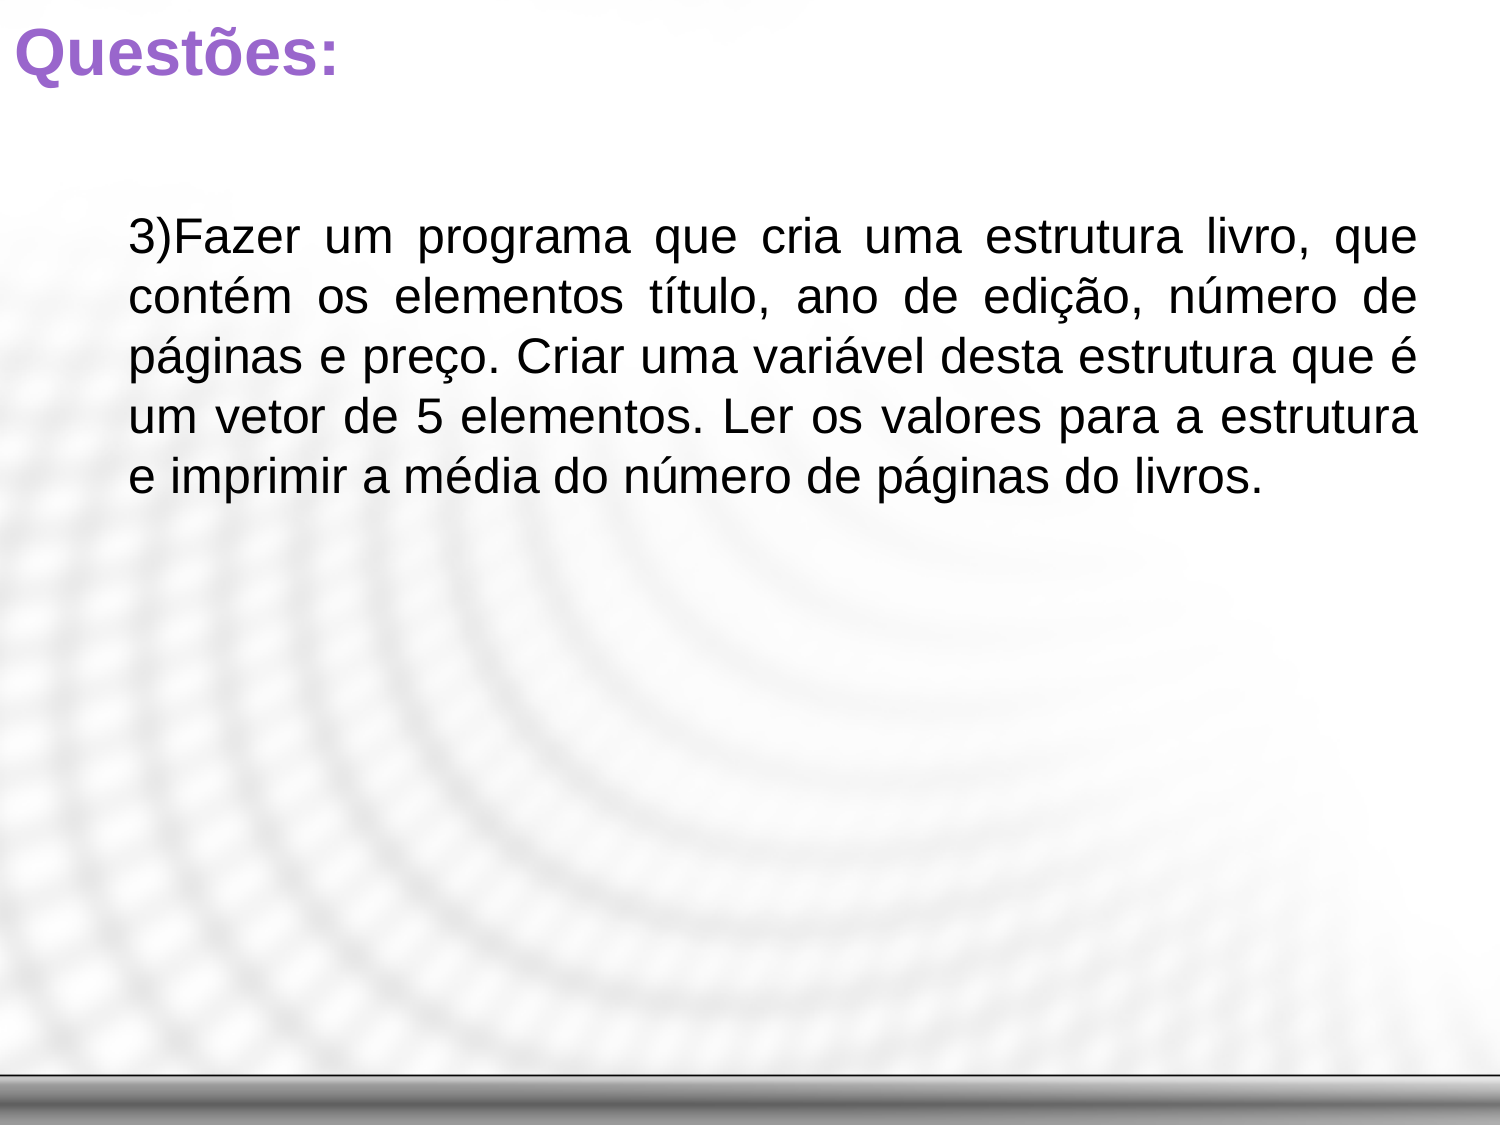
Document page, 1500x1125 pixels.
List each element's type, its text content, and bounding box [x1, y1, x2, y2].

title Questões: [0, 1, 1353, 97]
list 3)Fazer um programa que cria uma estrutura livro, que contém os elementos título, ano de edição, número de páginas e preço. Criar uma variável desta estrutura que é um vetor de 5 elementos. Ler os valores para a estrutura e imprimir a média do número de páginas do livros. [58, 196, 1442, 1036]
picture [0, 0, 1500, 1125]
